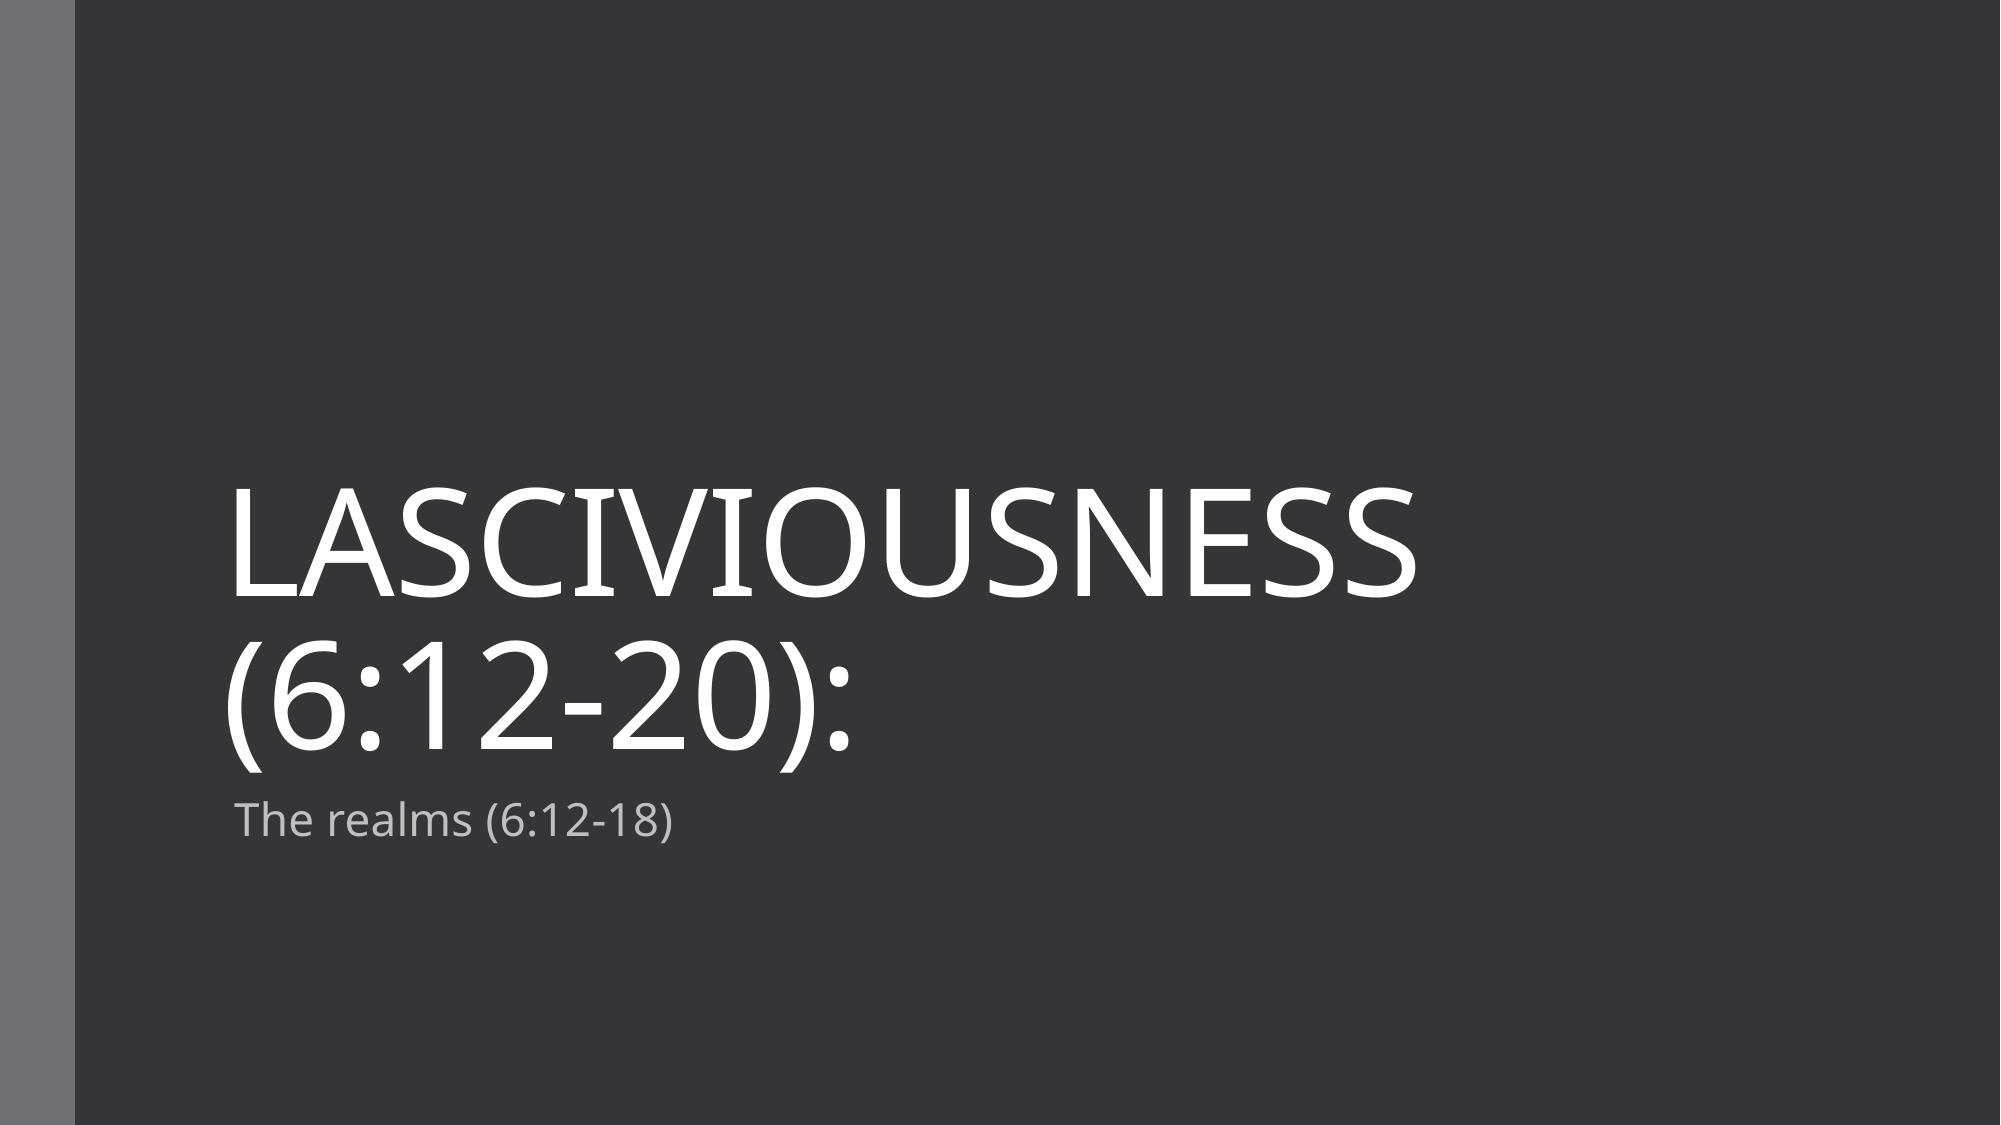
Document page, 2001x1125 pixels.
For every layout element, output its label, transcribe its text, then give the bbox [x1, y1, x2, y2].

subtitle The realms (6:12-18) [206, 787, 1752, 1066]
title LASCIVIOUSNESS (6:12-20): [206, 124, 1752, 787]
